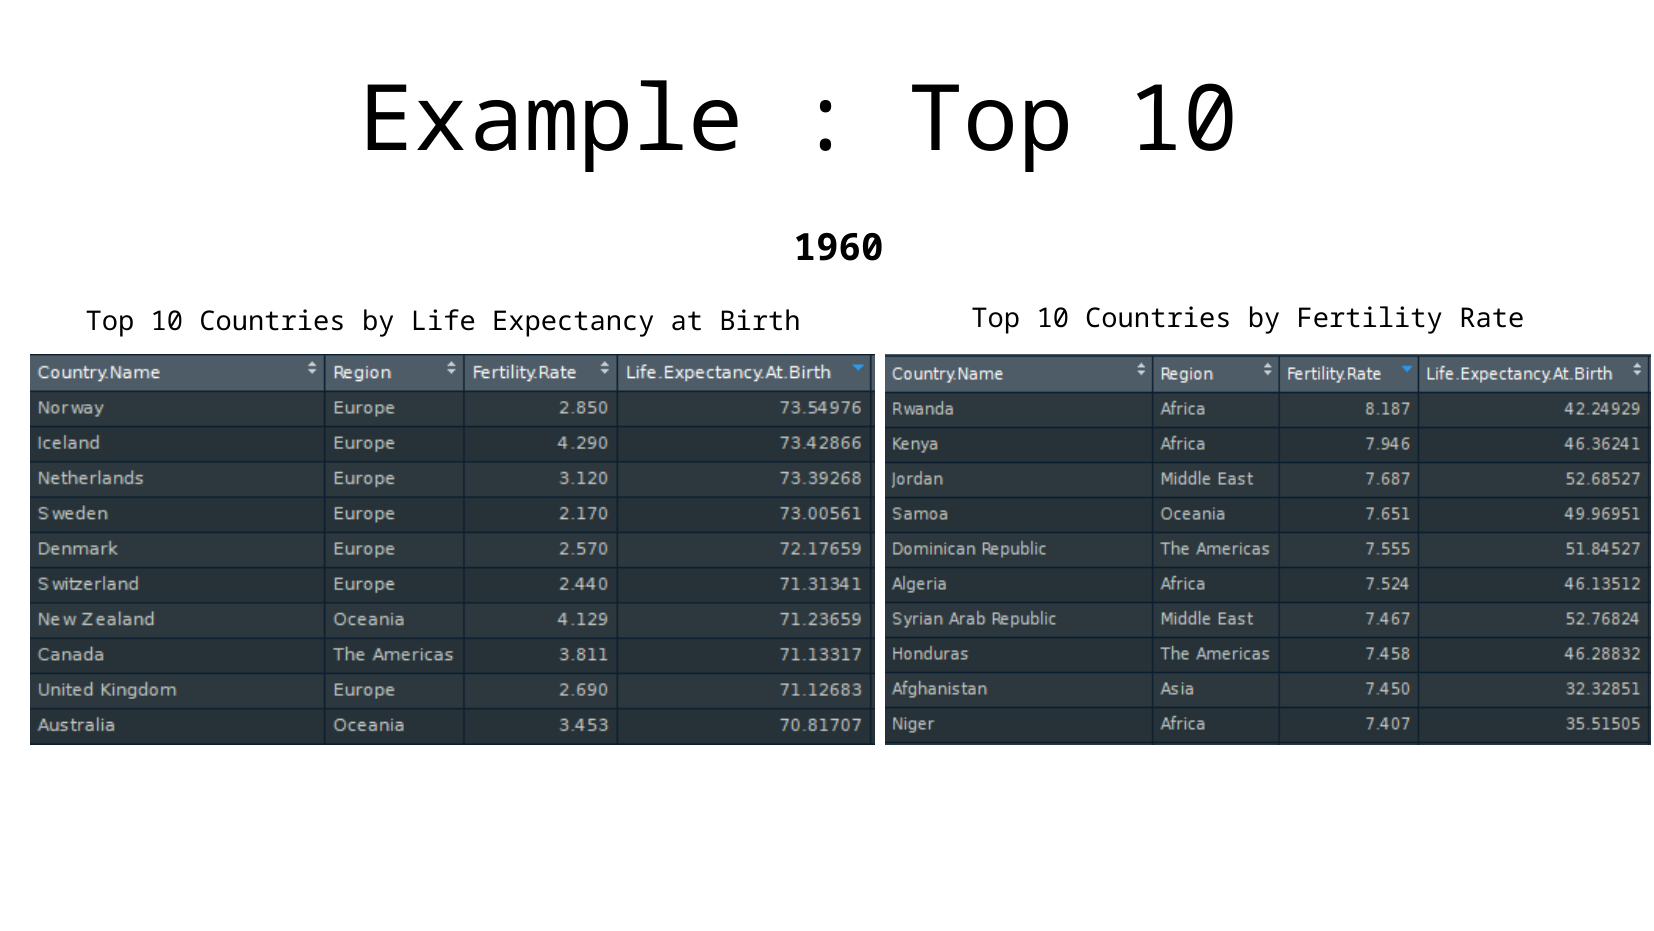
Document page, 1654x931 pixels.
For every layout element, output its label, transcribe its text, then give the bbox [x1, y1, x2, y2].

text_box 1960 [555, 212, 1123, 275]
title Example : Top 10 [82, 37, 1571, 193]
picture [885, 354, 1651, 745]
text_box Top 10 Countries by Life Expectancy at Birth [70, 293, 839, 343]
picture [30, 354, 875, 745]
text_box Top 10 Countries by Fertility Rate [956, 290, 1583, 354]
